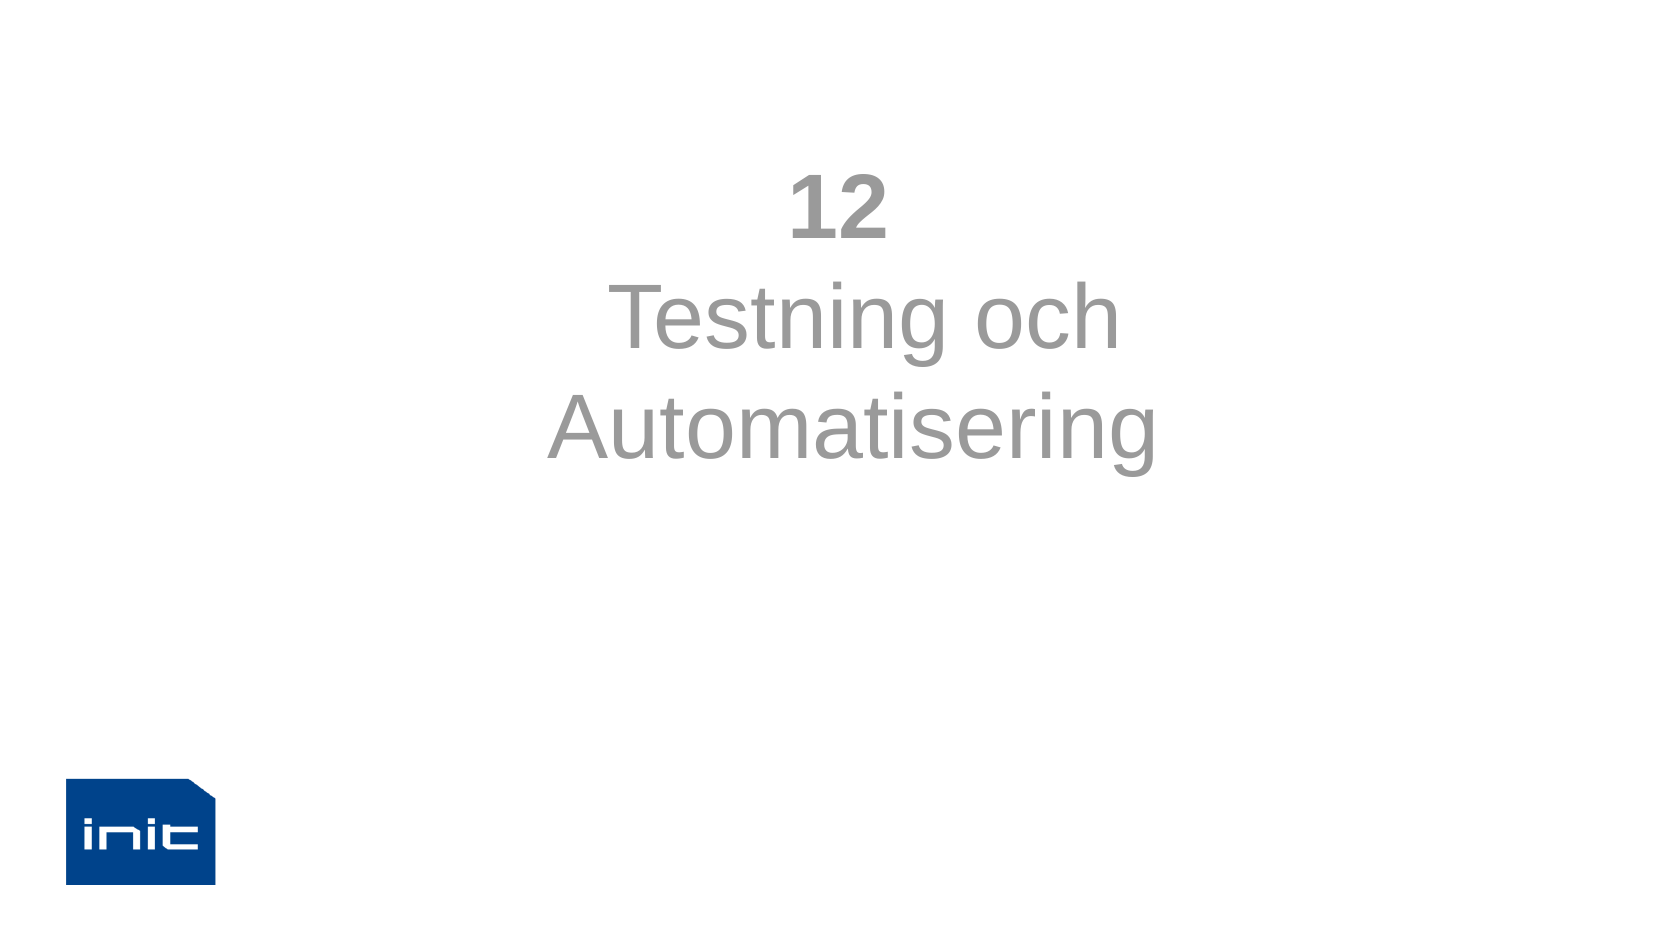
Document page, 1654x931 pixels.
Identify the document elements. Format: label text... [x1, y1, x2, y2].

picture [66, 778, 216, 885]
subtitle 12 Testning och Automatisering [165, 0, 1487, 645]
